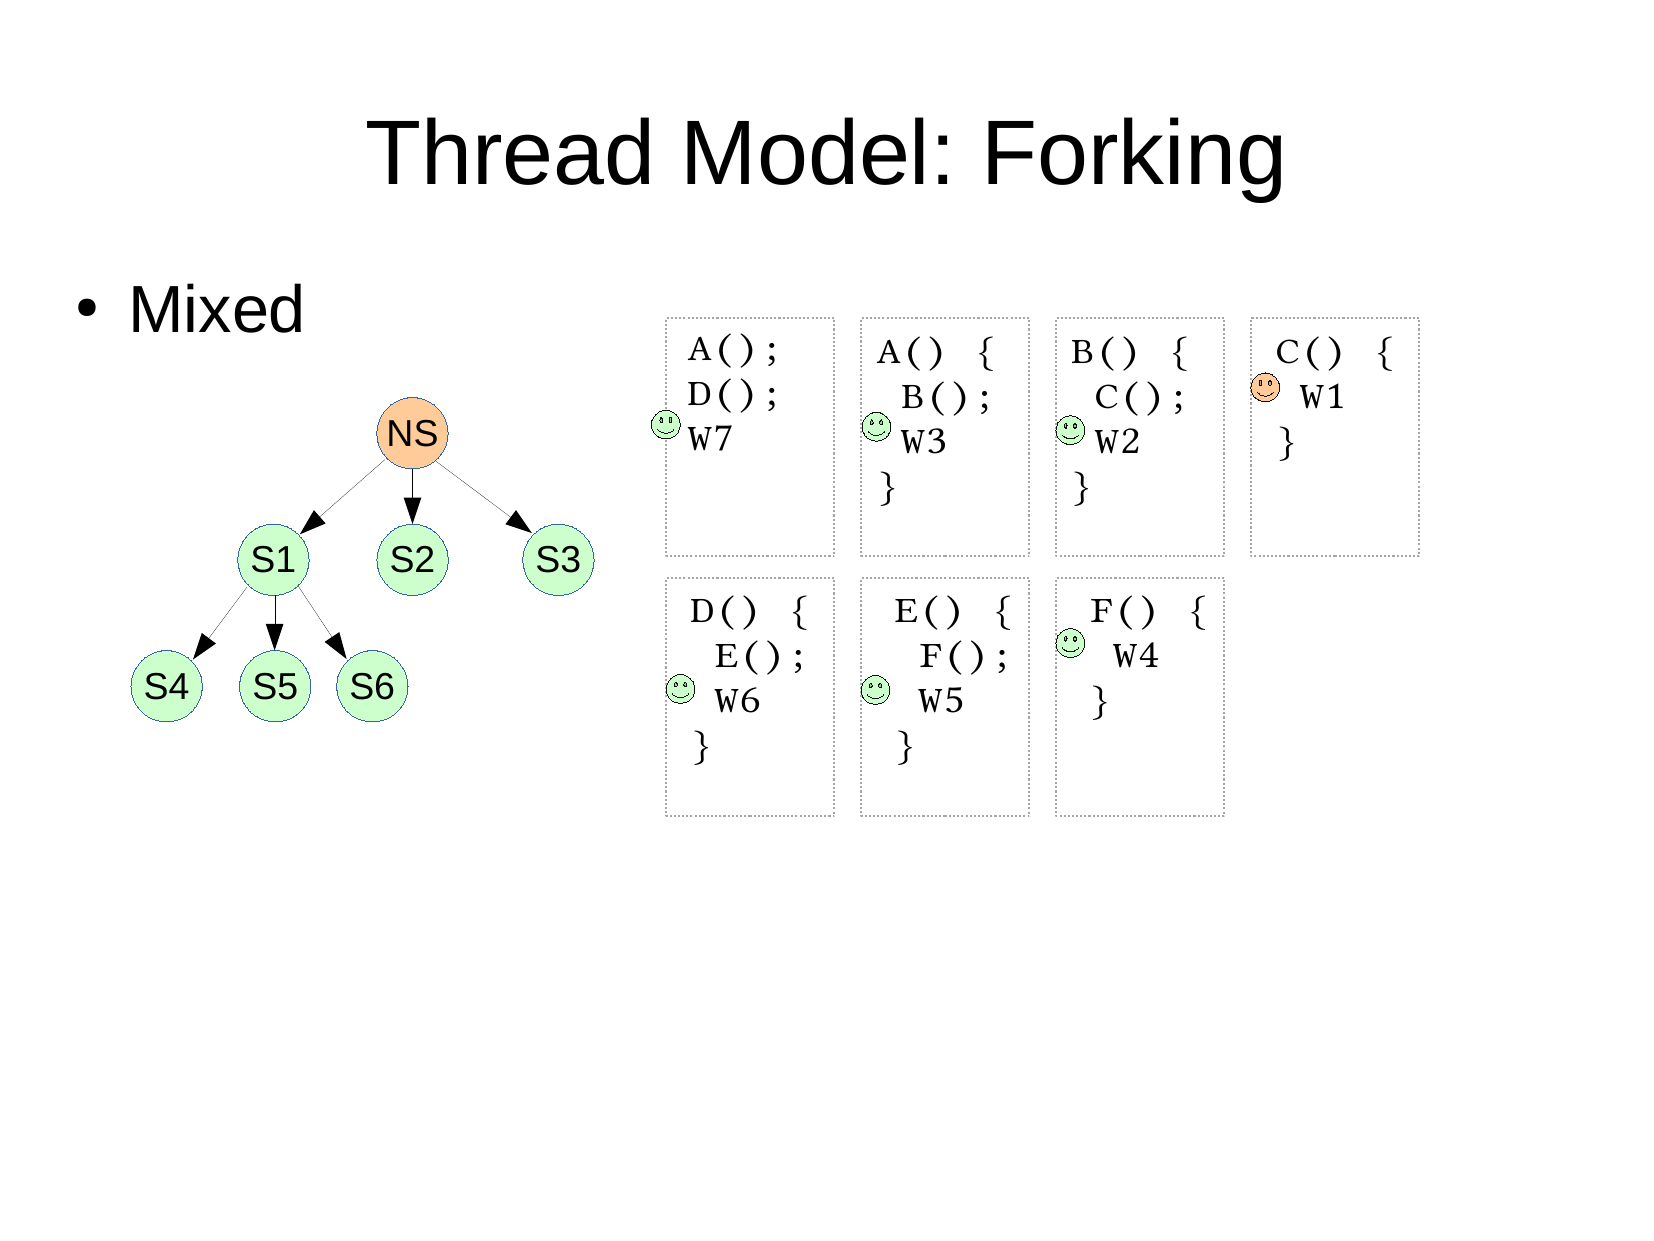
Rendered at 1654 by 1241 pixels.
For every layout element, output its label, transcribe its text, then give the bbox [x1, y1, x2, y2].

text_box [1055, 628, 1085, 658]
text_box S6 [336, 650, 409, 722]
text_box NS [376, 397, 449, 469]
text_box [861, 675, 890, 705]
text_box [666, 674, 695, 704]
text_box [1250, 372, 1280, 402]
text_box [862, 412, 891, 442]
text_box F() { W4 } [1074, 578, 1225, 728]
title Thread Model: Forking [82, 49, 1571, 257]
text_box A(); D(); W7 [673, 315, 799, 466]
text_box E() { F(); W5 } [879, 578, 1030, 773]
text_box [1055, 415, 1085, 445]
text_box [651, 410, 681, 439]
text_box S2 [376, 524, 449, 596]
list Mixed [57, 271, 1546, 992]
text_box S5 [239, 650, 311, 722]
text_box C() { W1 } [1261, 318, 1411, 469]
text_box S3 [522, 524, 595, 596]
text_box D() { E(); W6 } [675, 578, 826, 773]
text_box S1 [237, 524, 310, 596]
text_box A() { B(); W3 } [862, 318, 1012, 514]
text_box B() { C(); W2 } [1055, 318, 1206, 514]
text_box S4 [130, 650, 203, 722]
